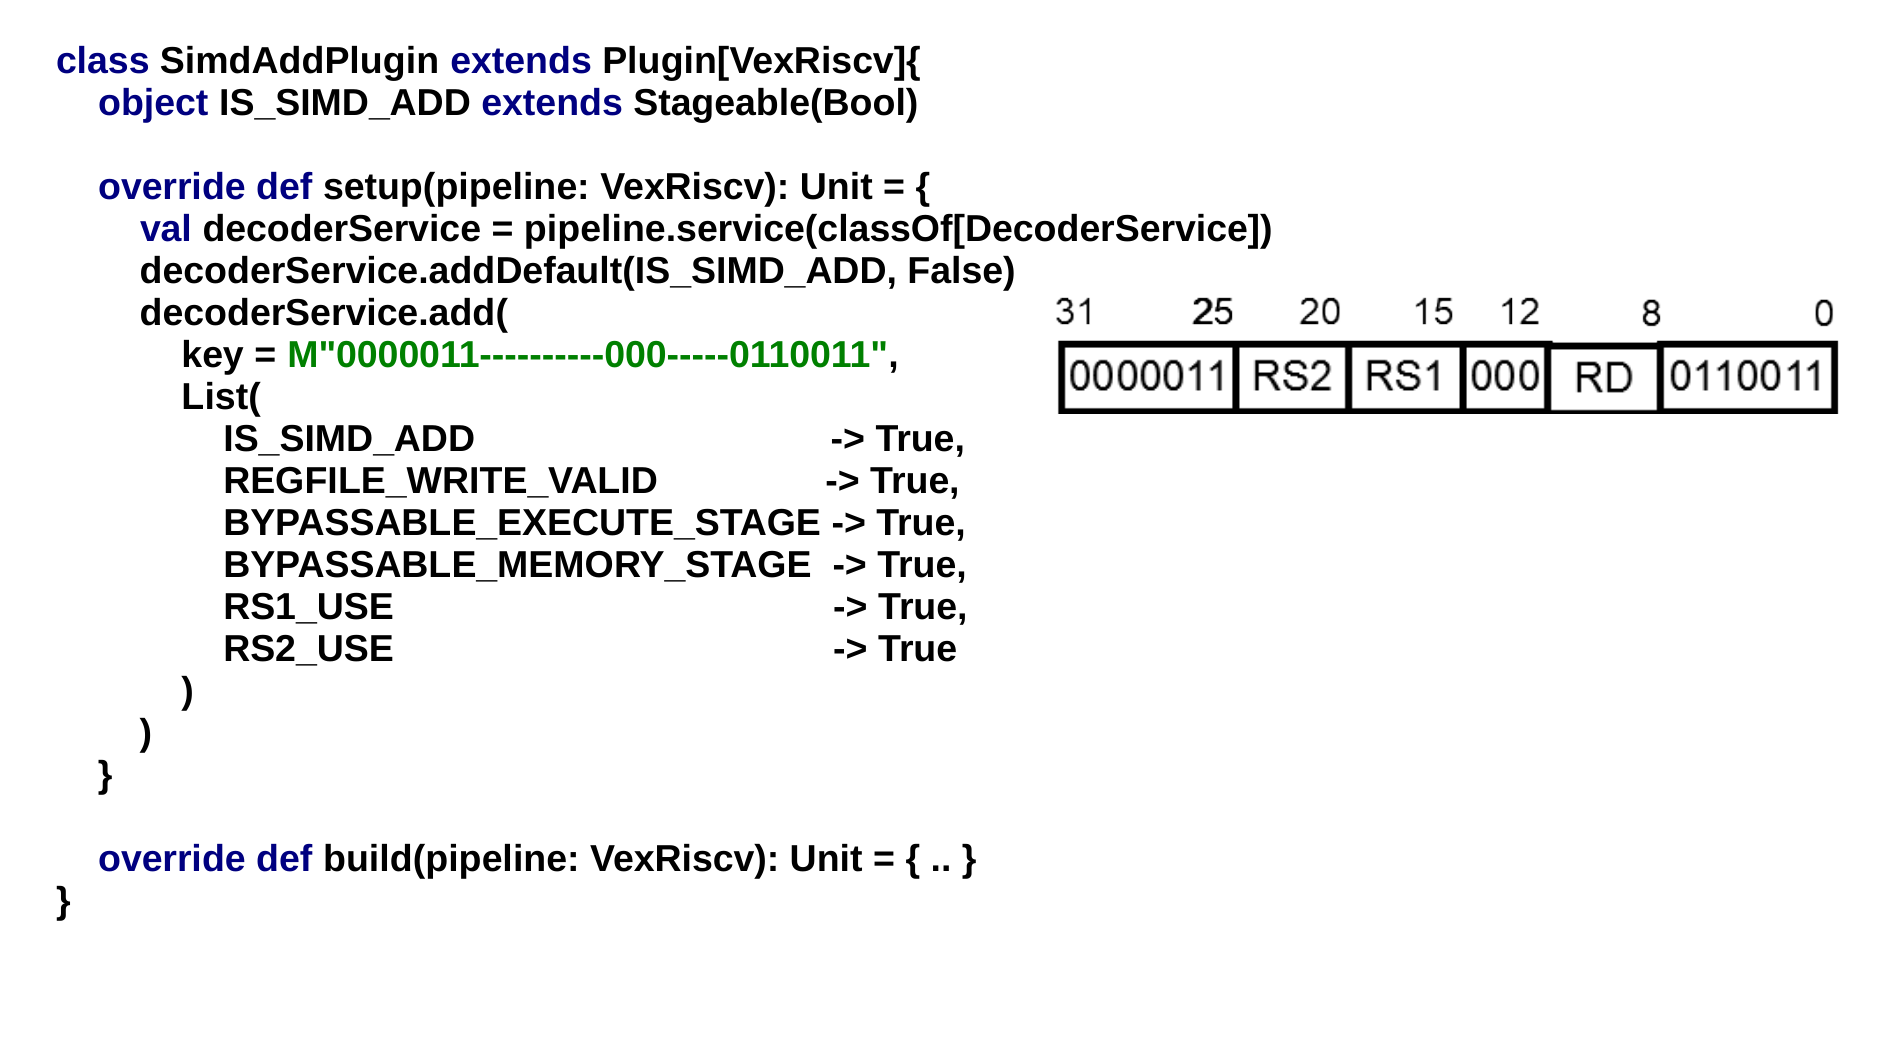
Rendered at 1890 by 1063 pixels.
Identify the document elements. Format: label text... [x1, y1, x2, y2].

text_box class SimdAddPlugin extends Plugin[VexRiscv]{ object IS_SIMD_ADD extends Stageable(Bool) override def setup(pipeline: VexRiscv): Unit = { val decoderService = pipeline.service(classOf[DecoderService]) decoderService.addDefault(IS_SIMD_ADD, False) decoderService.add( key = M"0000011----------000-----0110011", List( IS_SIMD_ADD -> True, REGFILE_WRITE_VALID -> True, BYPASSABLE_EXECUTE_STAGE -> True, BYPASSABLE_MEMORY_STAGE -> True, RS1_USE -> True, RS2_USE -> True ) ) } override def build(pipeline: VexRiscv): Unit = { .. } } [41, 32, 1341, 1063]
picture [1039, 282, 1858, 414]
